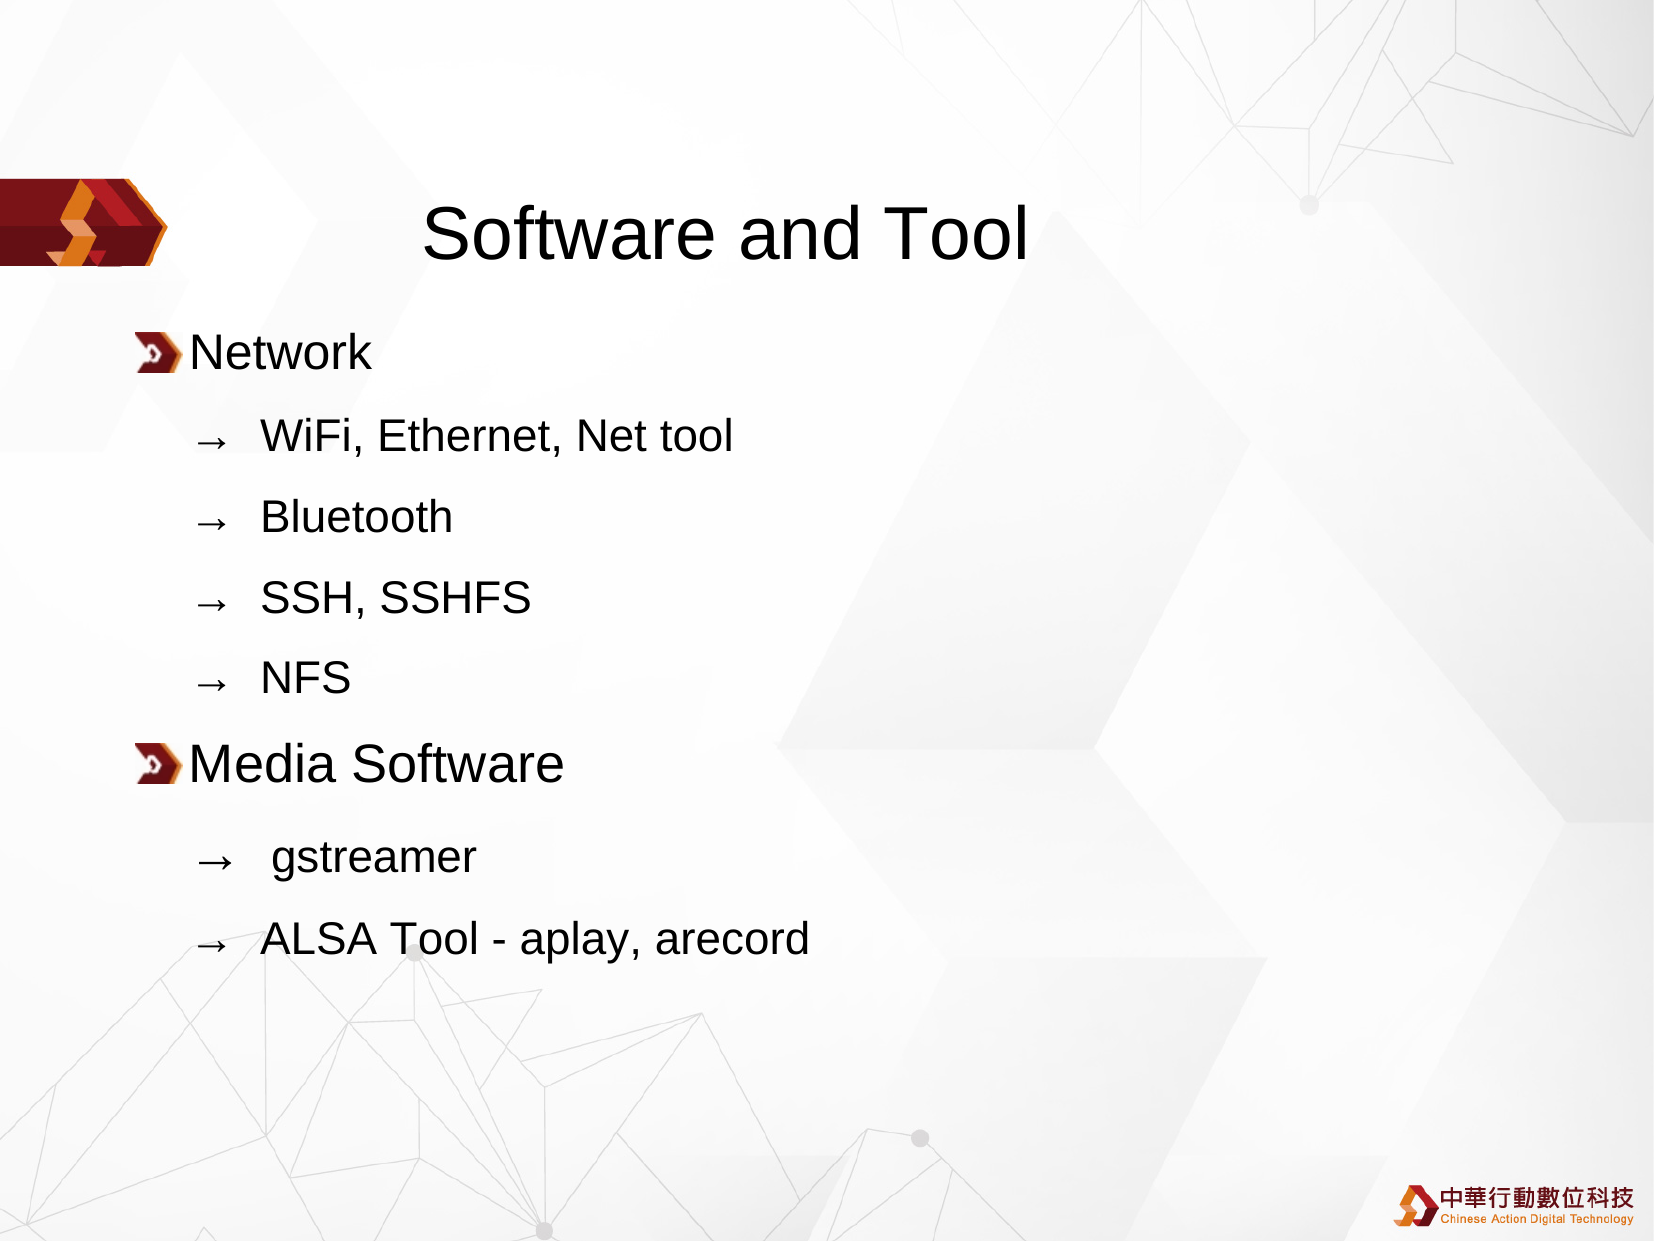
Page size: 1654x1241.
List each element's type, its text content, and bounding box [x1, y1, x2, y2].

text_box Software and Tool [350, 191, 1371, 294]
picture [0, 0, 1654, 1241]
list Network → WiFi, Ethernet, Net tool → Bluetooth → SSH, SSHFS → NFS Media Software → gstreamer → ALSA Tool - aplay, arecord [118, 324, 1571, 1045]
